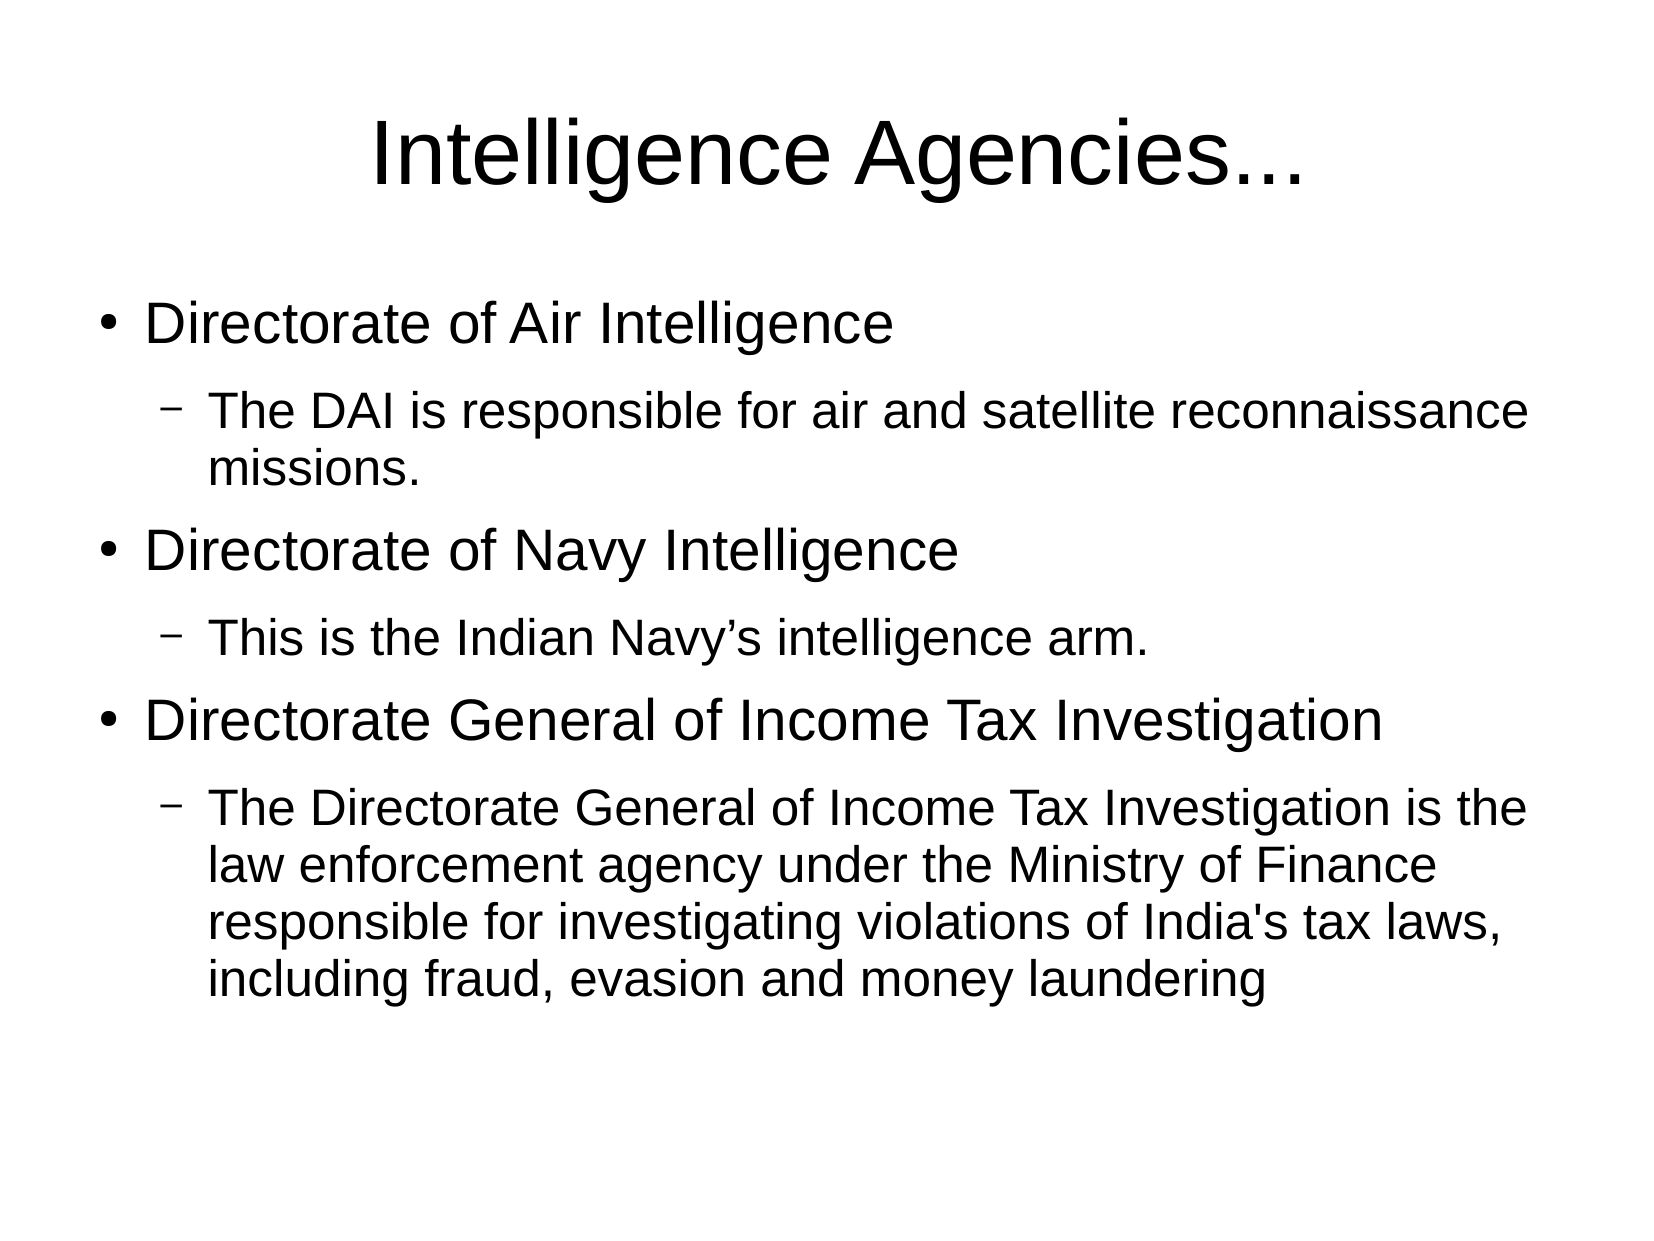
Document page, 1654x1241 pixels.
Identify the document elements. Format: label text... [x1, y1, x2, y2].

list Directorate of Air Intelligence The DAI is responsible for air and satellite reconnaissance missions. Directorate of Navy Intelligence This is the Indian Navy’s intelligence arm. Directorate General of Income Tax Investigation The Directorate General of Income Tax Investigation is the law enforcement agency under the Ministry of Finance responsible for investigating violations of India's tax laws, including fraud, evasion and money laundering [82, 290, 1571, 1010]
title Intelligence Agencies... [82, 49, 1571, 257]
